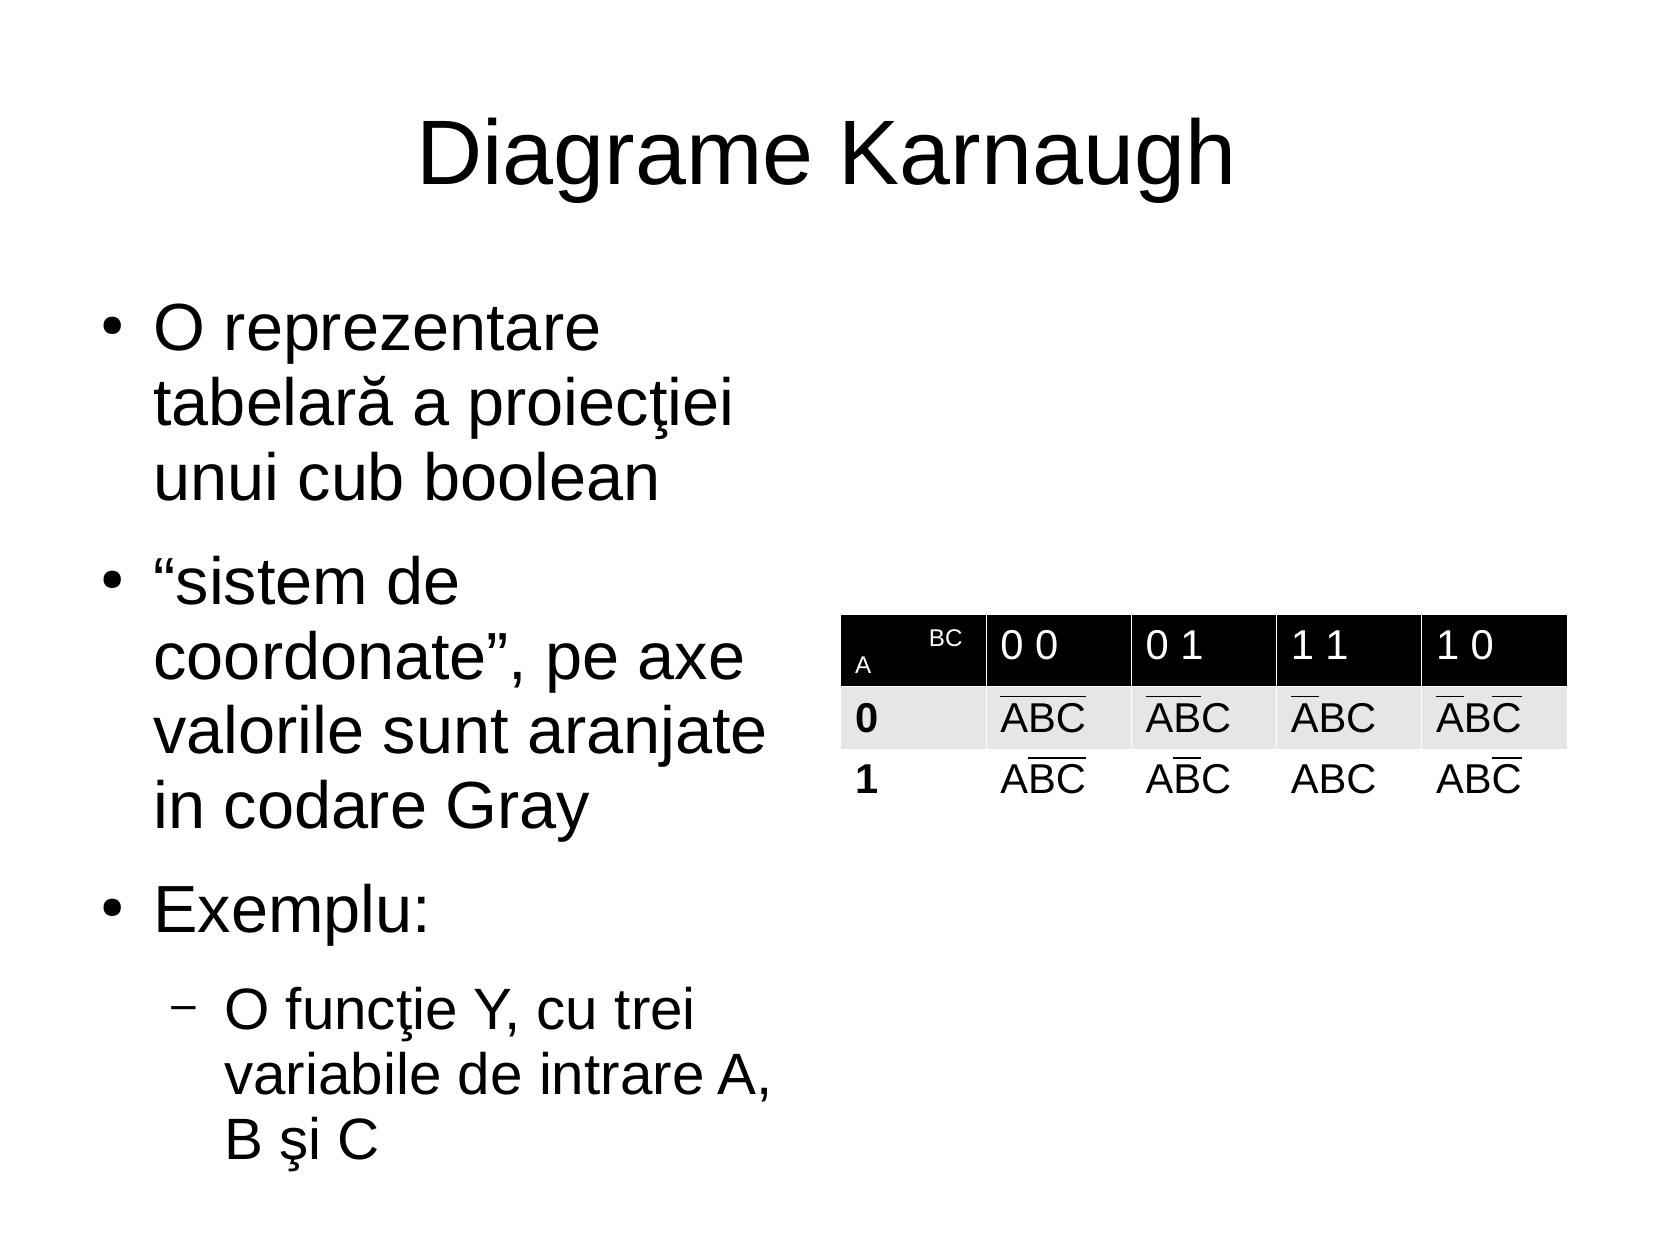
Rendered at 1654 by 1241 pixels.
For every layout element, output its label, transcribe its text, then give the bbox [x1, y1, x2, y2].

table_cell ABC [1422, 750, 1567, 811]
table_cell ABC [1132, 687, 1276, 749]
table_cell ABC [1132, 750, 1276, 811]
list O reprezentare tabelară a proiecţiei unui cub boolean “sistem de coordonate”, pe axe valorile sunt aranjate in codare Gray Exemplu: O funcţie Y, cu trei variabile de intrare A, B şi C [82, 290, 809, 1194]
table_cell ABC [987, 687, 1131, 749]
table_header 0 1 [1132, 615, 1276, 686]
table_cell ABC [1277, 750, 1421, 811]
table_header 0 0 [987, 615, 1131, 686]
table_header A BC [841, 615, 986, 686]
table_header 1 0 [1422, 615, 1567, 686]
table_header 1 1 [1277, 615, 1421, 686]
table_cell 0 [841, 687, 986, 749]
title Diagrame Karnaugh [82, 49, 1571, 257]
table_cell ABC [1277, 687, 1421, 749]
table_cell ABC [1422, 687, 1567, 749]
table_cell 1 [841, 750, 986, 811]
table_cell ABC [987, 750, 1131, 811]
